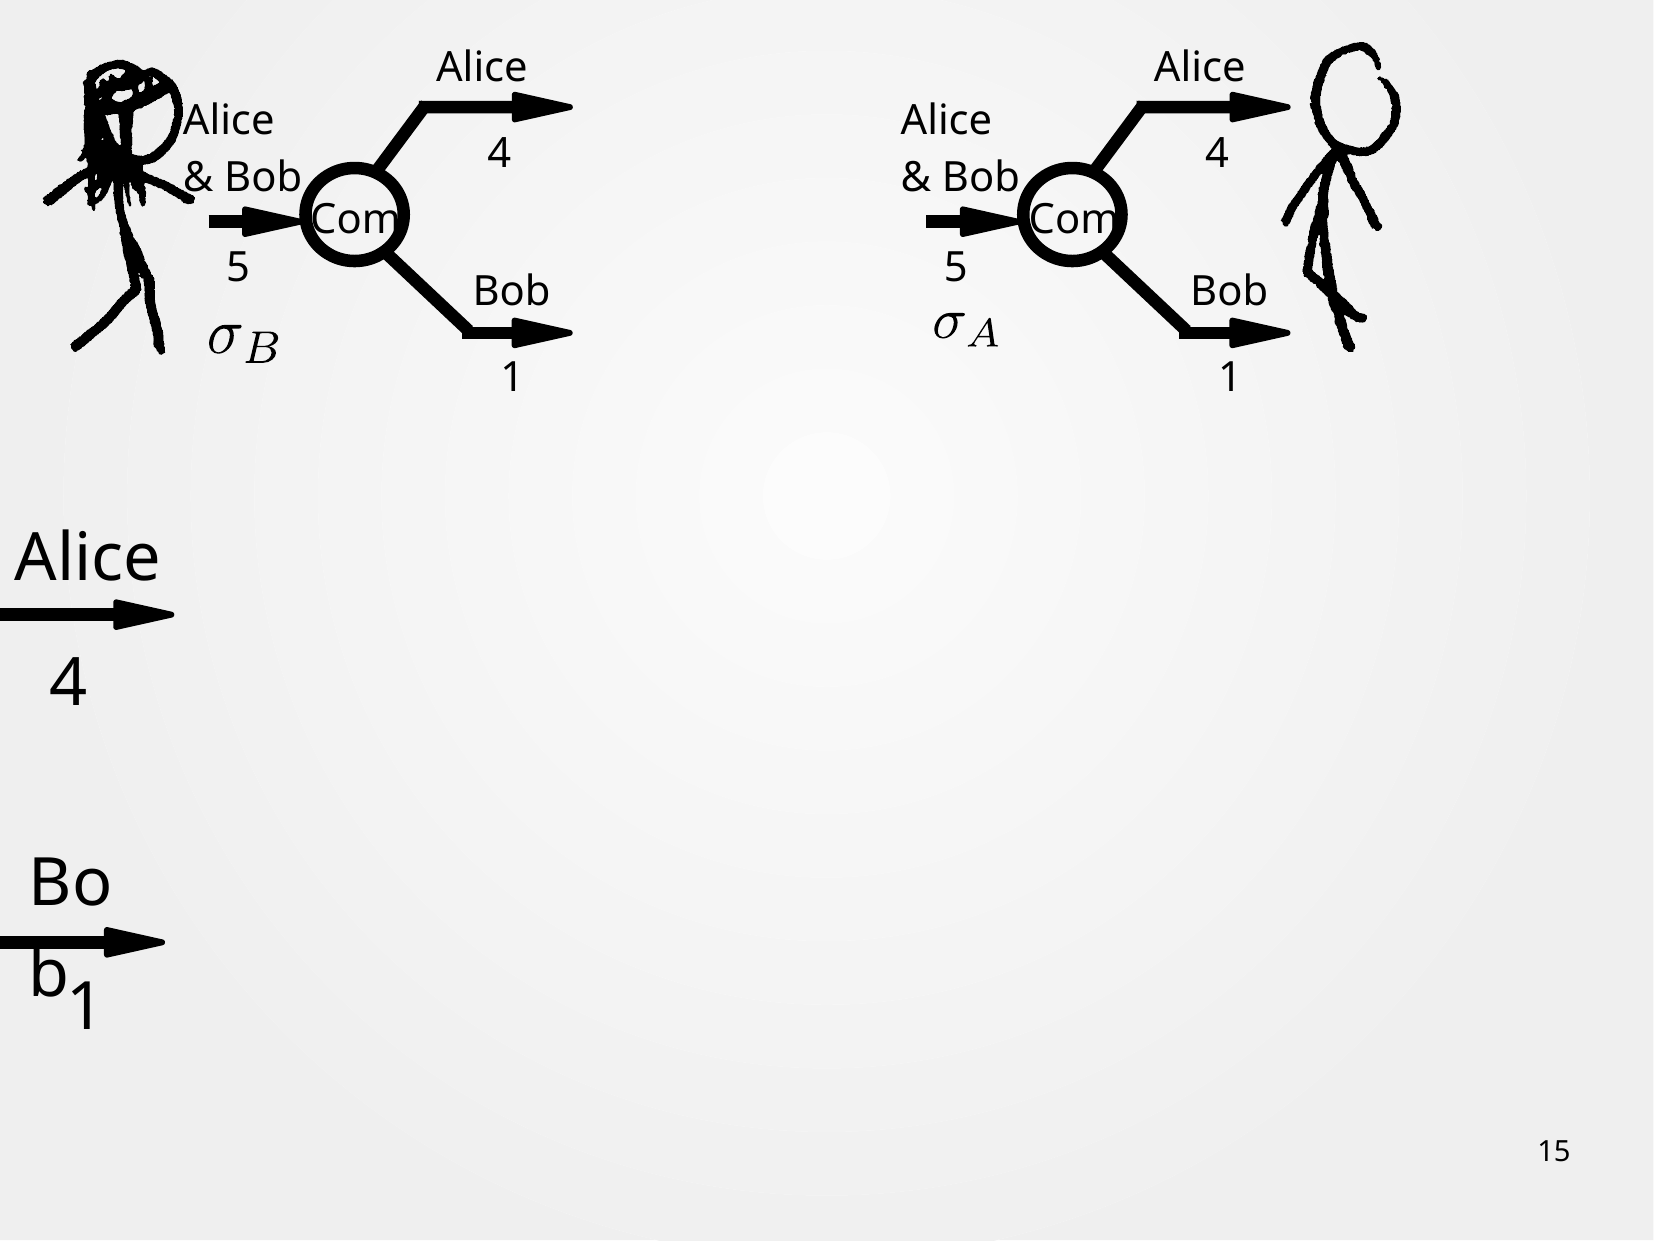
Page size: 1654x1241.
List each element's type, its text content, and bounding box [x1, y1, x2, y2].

text_box Alice [0, 501, 192, 597]
text_box 5 [929, 228, 984, 300]
text_box 5 [211, 228, 266, 300]
text_box Alice [421, 29, 562, 95]
text_box Com [1013, 181, 1152, 297]
text_box Com [295, 181, 433, 297]
text_box Bob [14, 826, 165, 922]
text_box Alice & Bob [168, 82, 342, 209]
text_box Bob [1175, 253, 1286, 319]
text_box 1 [1203, 338, 1267, 410]
text_box 4 [1190, 115, 1245, 186]
picture [1277, 38, 1404, 355]
picture [41, 58, 197, 355]
text_box 4 [472, 115, 527, 186]
text_box 1 [485, 338, 549, 410]
picture [206, 324, 279, 363]
text_box Alice & Bob [885, 82, 1059, 209]
text_box 1 [52, 951, 127, 1053]
text_box 4 [34, 626, 121, 729]
picture [932, 312, 999, 347]
text_box Bob [457, 253, 568, 319]
text_box Alice [1139, 29, 1280, 95]
